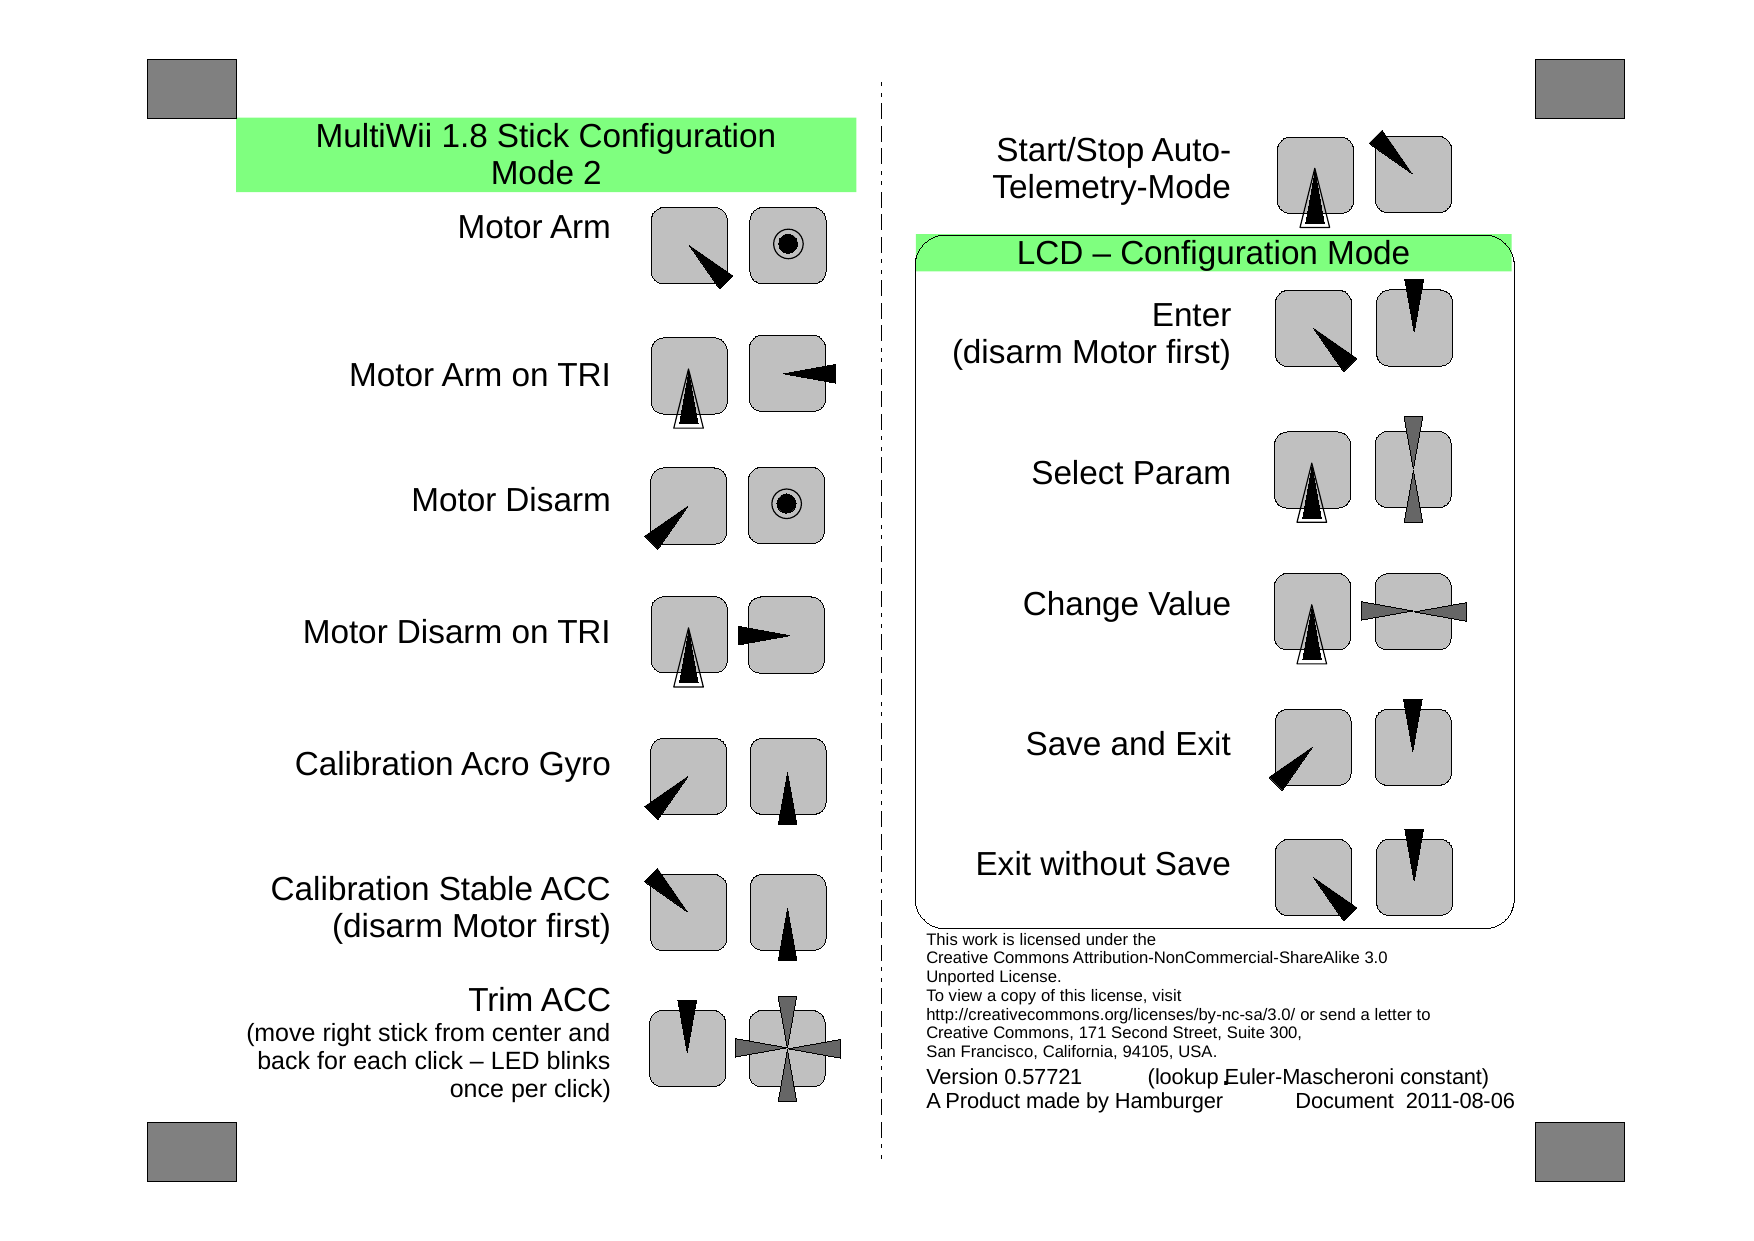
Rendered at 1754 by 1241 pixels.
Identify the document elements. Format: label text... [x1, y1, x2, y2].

text_box [644, 467, 727, 550]
text_box [1305, 174, 1325, 224]
text_box [1277, 137, 1354, 214]
text_box [1275, 290, 1357, 372]
text_box [748, 467, 825, 544]
text_box [1275, 839, 1357, 921]
text_box [644, 868, 727, 951]
text_box [1535, 1122, 1625, 1182]
text_box [735, 996, 841, 1102]
text_box [1274, 431, 1351, 509]
text_box [649, 1000, 726, 1087]
title LCD – Configuration Mode [915, 234, 1512, 272]
text_box [1535, 59, 1625, 119]
text_box [749, 207, 827, 284]
text_box [1269, 709, 1352, 791]
text_box [1361, 573, 1467, 650]
text_box [738, 596, 825, 674]
text_box [1274, 573, 1351, 650]
text_box [1375, 416, 1452, 523]
text_box [644, 738, 727, 820]
text_box [147, 59, 237, 119]
text_box [678, 374, 699, 424]
text_box [679, 633, 699, 683]
text_box [749, 335, 836, 412]
text_box [1375, 699, 1452, 786]
text_box [651, 337, 728, 415]
text_box This work is licensed under the Creative Commons Attribution-NonCommercial-ShareAlike 3.0 Unported License. To view a copy of this license, visit http://creativecommons.org/licenses/by-nc-sa/3.0/ or send a letter to Creative Commons, 171 Second Street, Suite 300, San Francisco, California, 94105, USA. [911, 922, 1447, 1067]
text_box [1302, 469, 1322, 519]
text_box [750, 738, 827, 825]
text_box [1369, 130, 1452, 213]
title MultiWii 1.8 Stick Configuration Mode 2 [236, 117, 857, 193]
text_box [651, 596, 728, 673]
text_box [651, 207, 733, 289]
text_box [1302, 611, 1322, 660]
text_box [1376, 829, 1453, 916]
text_box Enter (disarm Motor first) Select Param Change Value Save and Exit Exit without Save . [862, 289, 1247, 1102]
text_box [1376, 279, 1453, 367]
text_box Version 0.57721 (lookup Euler-Mascheroni constant) A Product made by Hamburger Document 2011-08-06 [911, 1057, 1533, 1121]
text_box Motor Arm Motor Arm on TRI Motor Disarm Motor Disarm on TRI Calibration Acro Gyro Calibration Stable ACC (disarm Motor first) Trim ACC (move right stick from center and back for each click – LED blinks once per click) [224, 200, 626, 1115]
text_box [147, 1122, 237, 1182]
text_box Start/Stop Auto-Telemetry-Mode [862, 124, 1247, 214]
text_box [750, 874, 827, 961]
